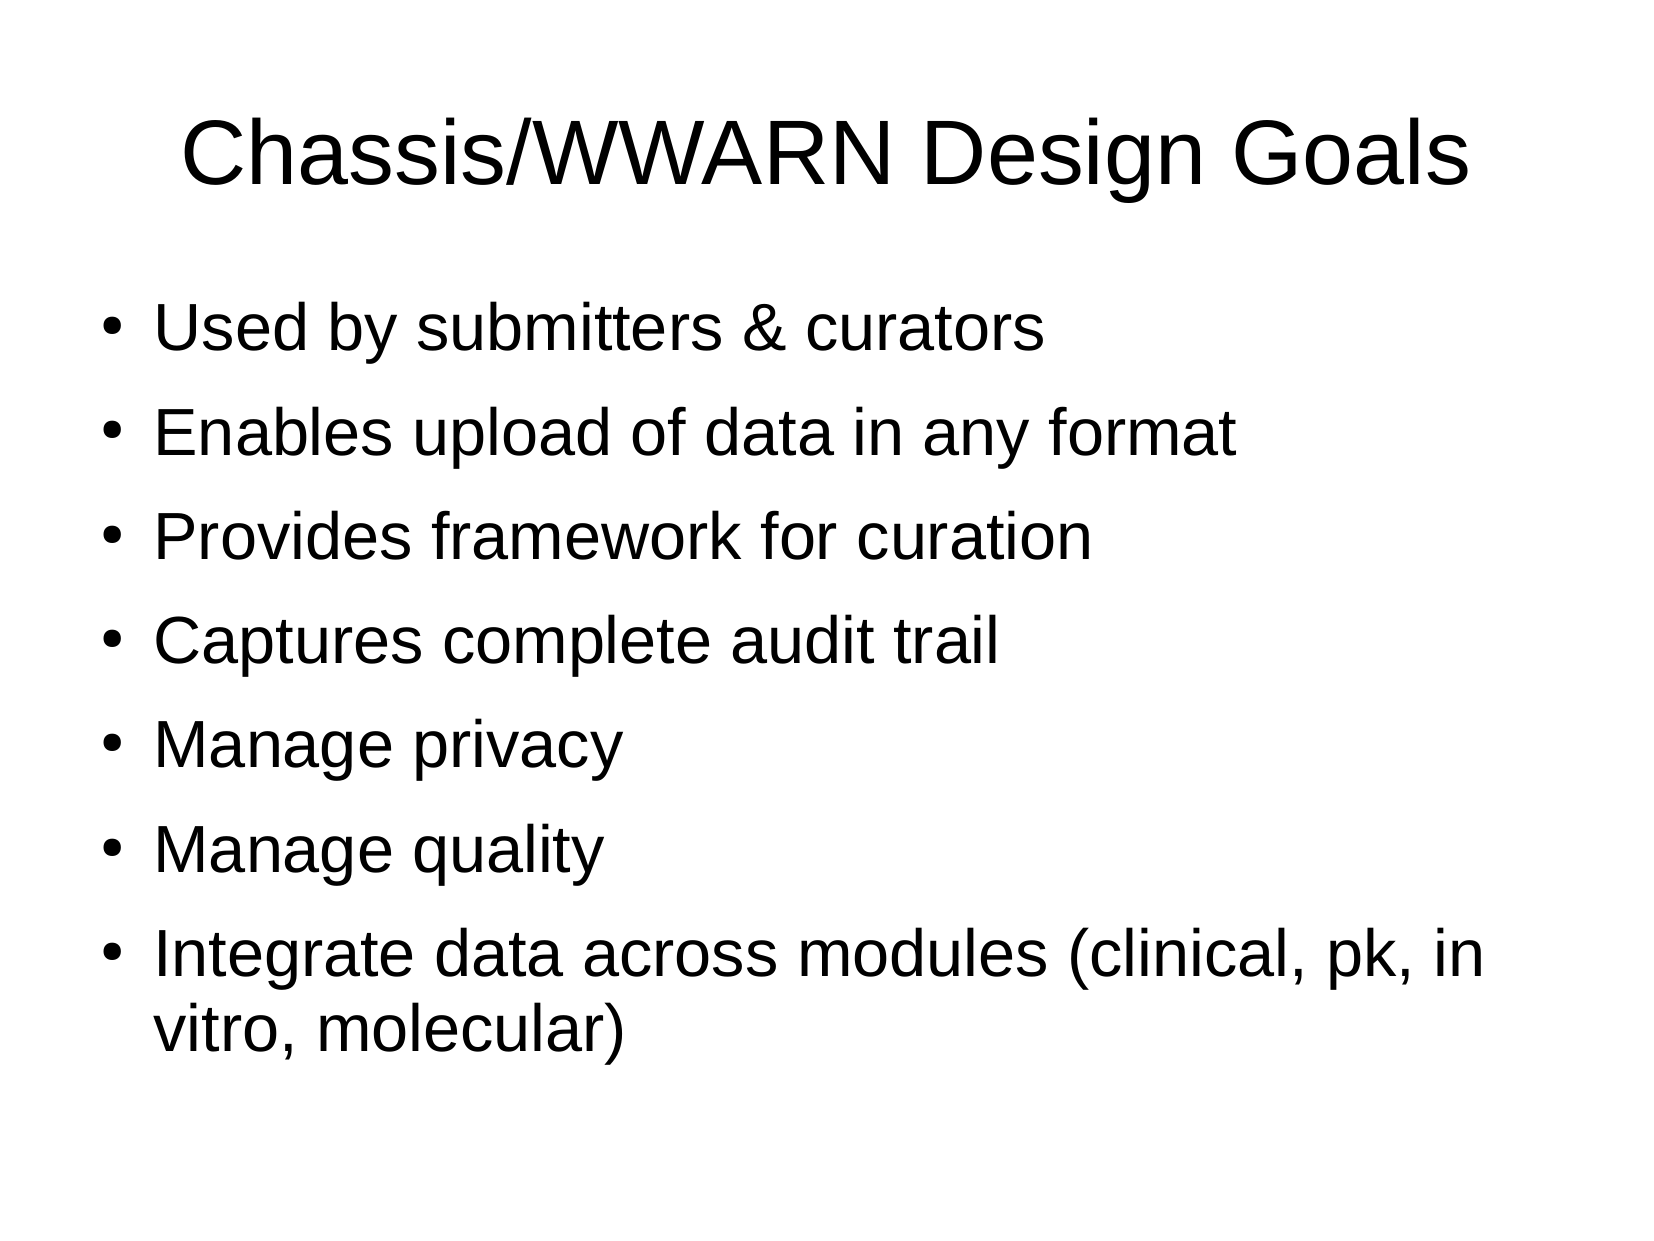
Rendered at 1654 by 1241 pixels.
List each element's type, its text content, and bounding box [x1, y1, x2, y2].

list Used by submitters & curators Enables upload of data in any format Provides framework for curation Captures complete audit trail Manage privacy Manage quality Integrate data across modules (clinical, pk, in vitro, molecular) [82, 290, 1571, 1109]
title Chassis/WWARN Design Goals [82, 56, 1571, 250]
